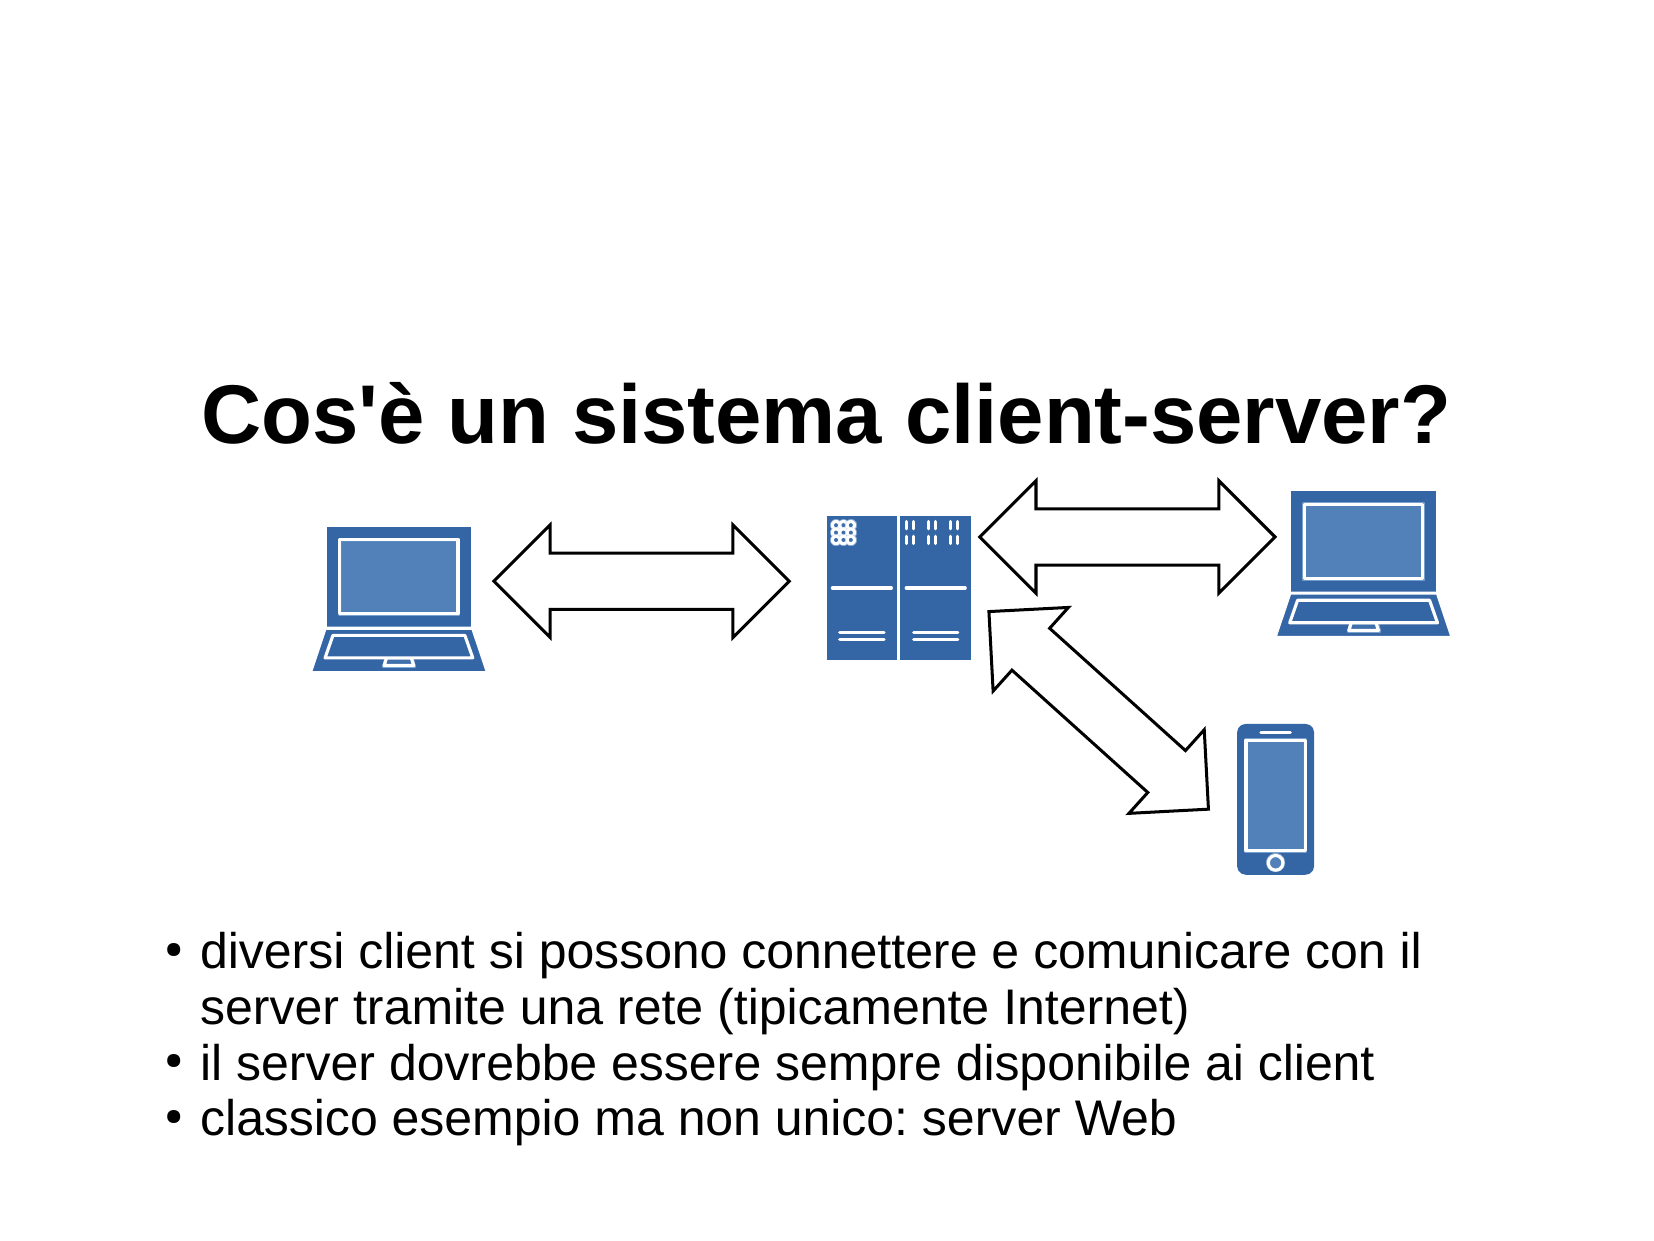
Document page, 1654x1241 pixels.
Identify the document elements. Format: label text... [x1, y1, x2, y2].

text_box [1275, 489, 1453, 638]
text_box Cos'è un sistema client-server? [65, 28, 1589, 916]
text_box [1238, 725, 1313, 874]
text_box [825, 514, 973, 662]
text_box [979, 480, 1276, 594]
text_box diversi client si possono connettere e comunicare con il server tramite una rete (tipicamente Internet) il server dovrebbe essere sempre disponibile ai client classico esempio ma non unico: server Web [150, 916, 1555, 1154]
text_box [310, 525, 488, 673]
text_box [493, 524, 790, 638]
text_box [988, 607, 1209, 814]
